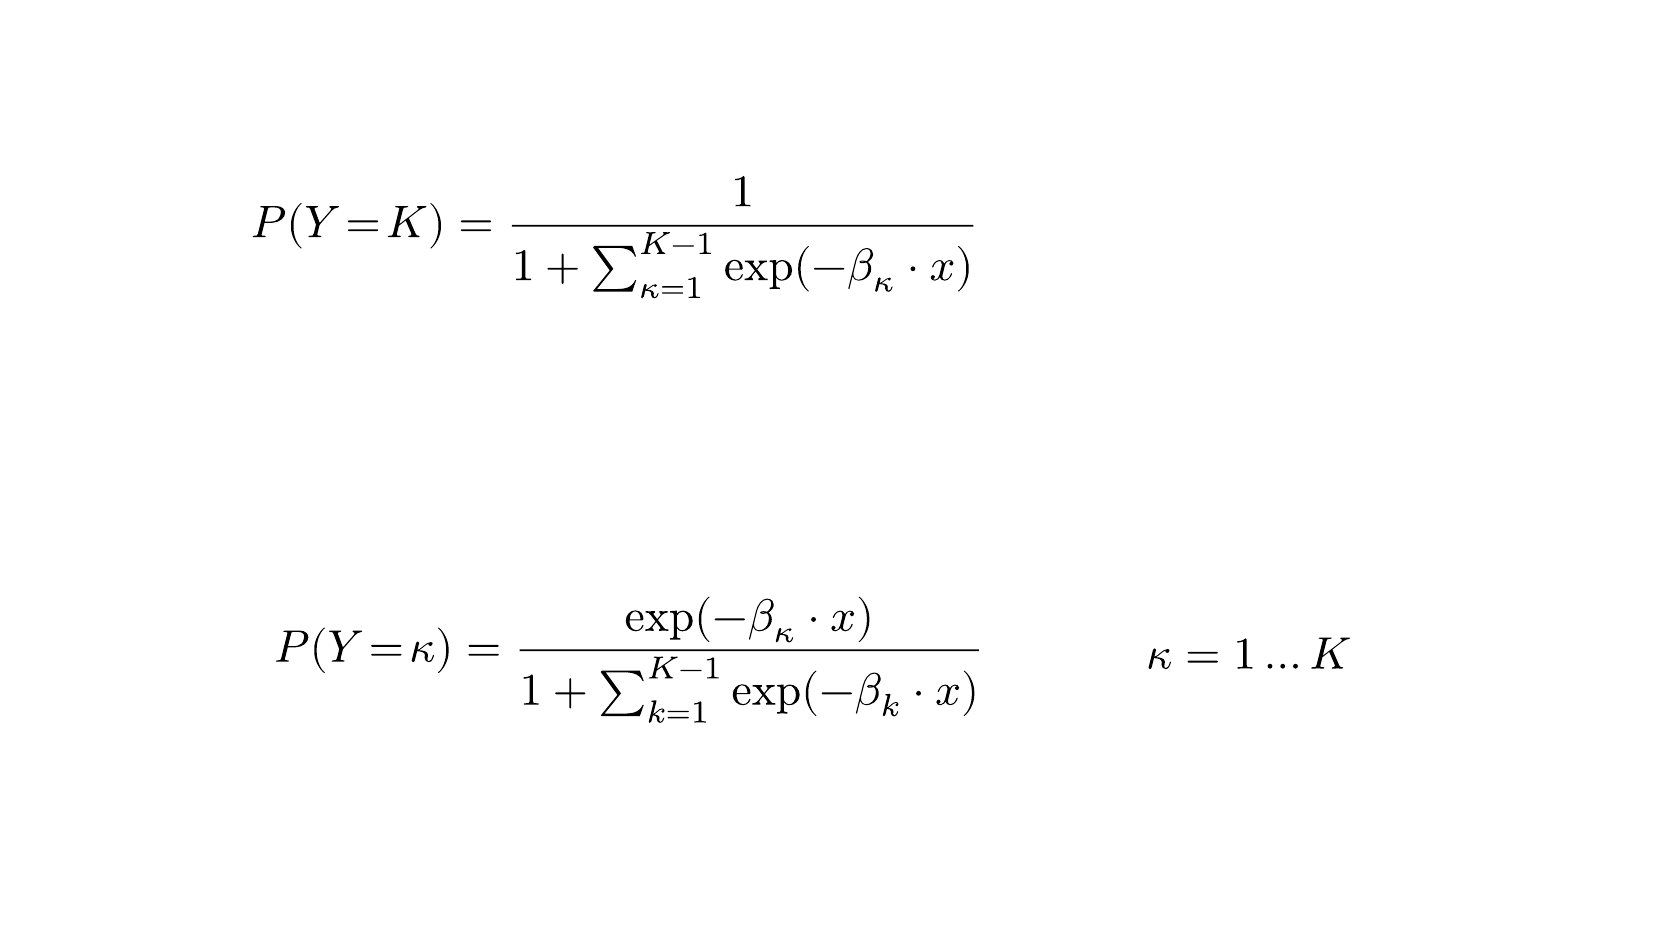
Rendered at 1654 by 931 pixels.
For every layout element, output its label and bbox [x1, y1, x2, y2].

picture [1146, 637, 1351, 670]
picture [273, 596, 979, 723]
picture [248, 174, 976, 301]
